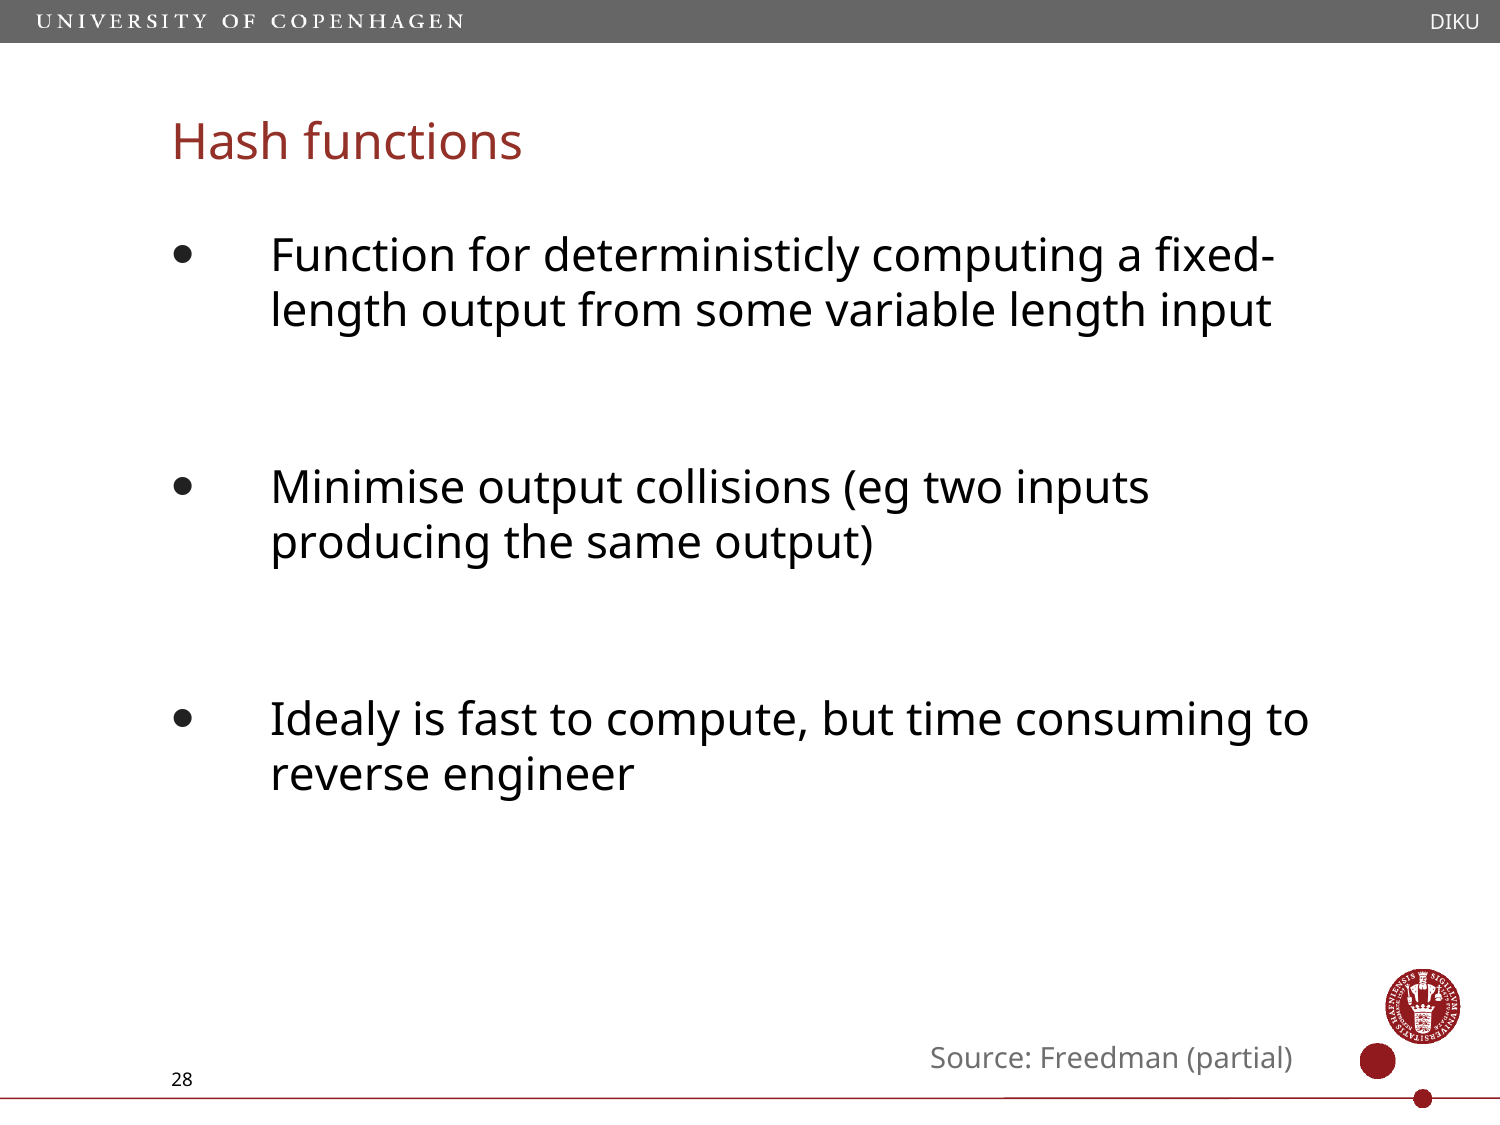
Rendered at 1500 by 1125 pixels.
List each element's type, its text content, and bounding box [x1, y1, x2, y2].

text_box Hash functions [171, 75, 1329, 171]
text_box <number> [171, 1067, 522, 1092]
text_box Source: Freedman (partial) [915, 1031, 1353, 1083]
text_box Function for deterministicly computing a fixed-length output from some variable length input Minimise output collisions (eg two inputs producing the same output) Idealy is fast to compute, but time consuming to reverse engineer [171, 225, 1329, 900]
text_box DIKU [469, 0, 1495, 43]
picture [0, 910, 1500, 1122]
